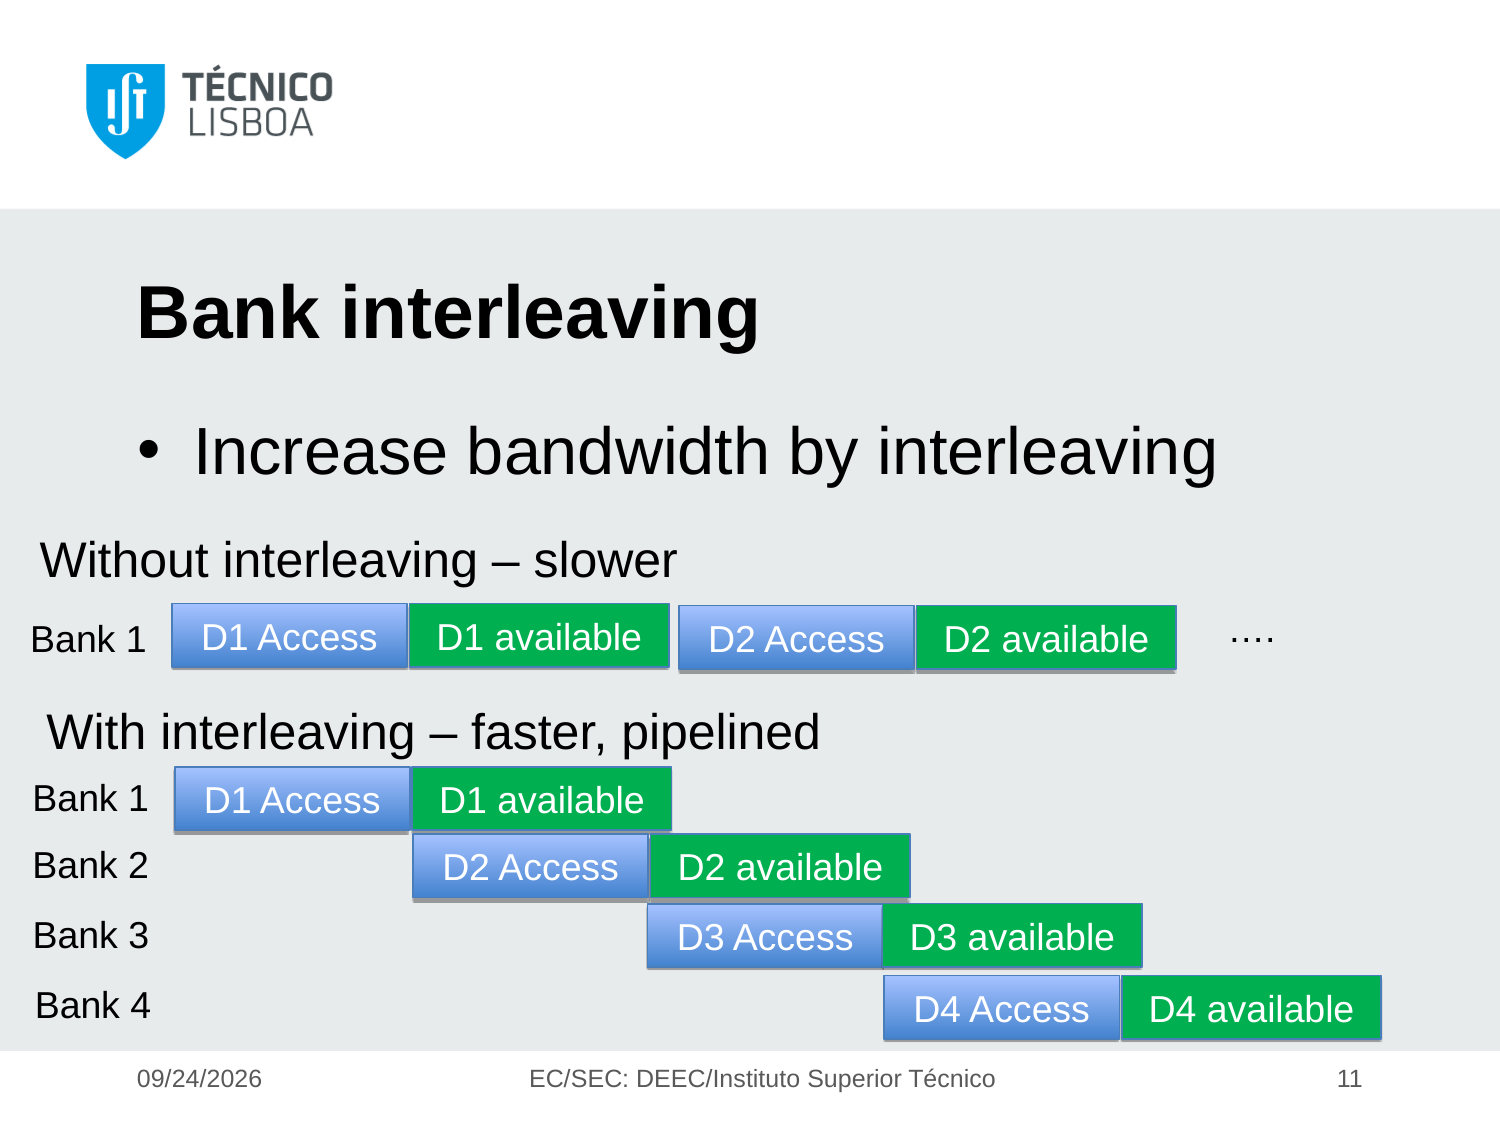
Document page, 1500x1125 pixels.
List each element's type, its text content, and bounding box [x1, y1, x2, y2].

text_box Bank 3 [17, 903, 164, 964]
title Bank interleaving [121, 237, 1378, 381]
text_box Bank 1 [17, 766, 164, 827]
text_box D2 available [916, 605, 1176, 669]
text_box Bank 1 [15, 608, 162, 668]
text_box Without interleaving – slower [24, 520, 694, 596]
text_box Bank 4 [19, 973, 167, 1034]
text_box D3 available [882, 903, 1143, 967]
slide_number <number> [1077, 1052, 1378, 1103]
text_box D3 Access [647, 903, 883, 968]
text_box D2 Access [678, 605, 914, 669]
text_box D1 available [409, 603, 669, 667]
slide_number 12/15/2020 [121, 1052, 425, 1103]
text_box With interleaving – faster, pipelined [31, 691, 837, 767]
text_box Bank 2 [17, 834, 164, 894]
footer EC/SEC: DEEC/Instituto Superior Técnico [512, 1052, 1021, 1103]
text_box D2 available [650, 834, 911, 898]
text_box D1 available [412, 767, 672, 831]
text_box D4 Access [884, 975, 1120, 1040]
picture [0, 0, 1500, 1125]
text_box D4 available [1121, 975, 1382, 1040]
list Increase bandwidth by interleaving [121, 400, 1378, 503]
text_box D1 Access [174, 767, 410, 831]
text_box D1 Access [171, 603, 407, 667]
text_box …. [1212, 597, 1291, 658]
text_box D2 Access [413, 834, 649, 898]
